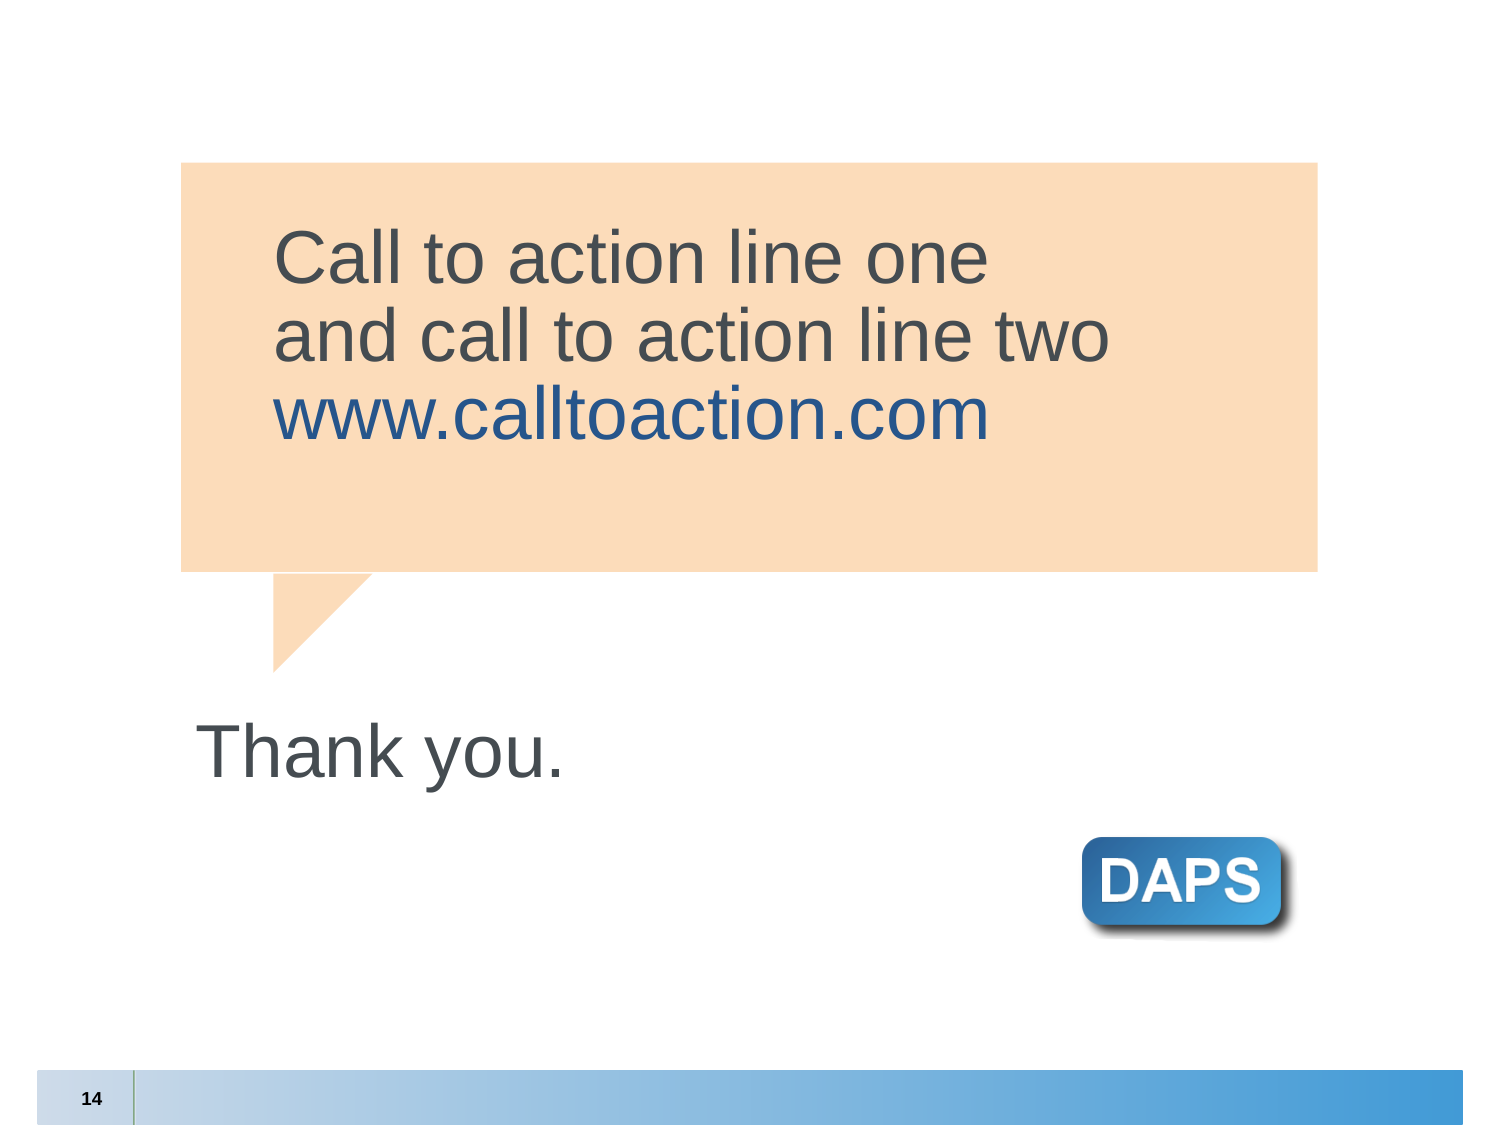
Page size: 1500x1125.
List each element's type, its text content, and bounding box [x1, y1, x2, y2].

picture [1075, 830, 1304, 948]
text_box Call to action line one and call to action line two www.calltoaction.com [259, 213, 1334, 463]
